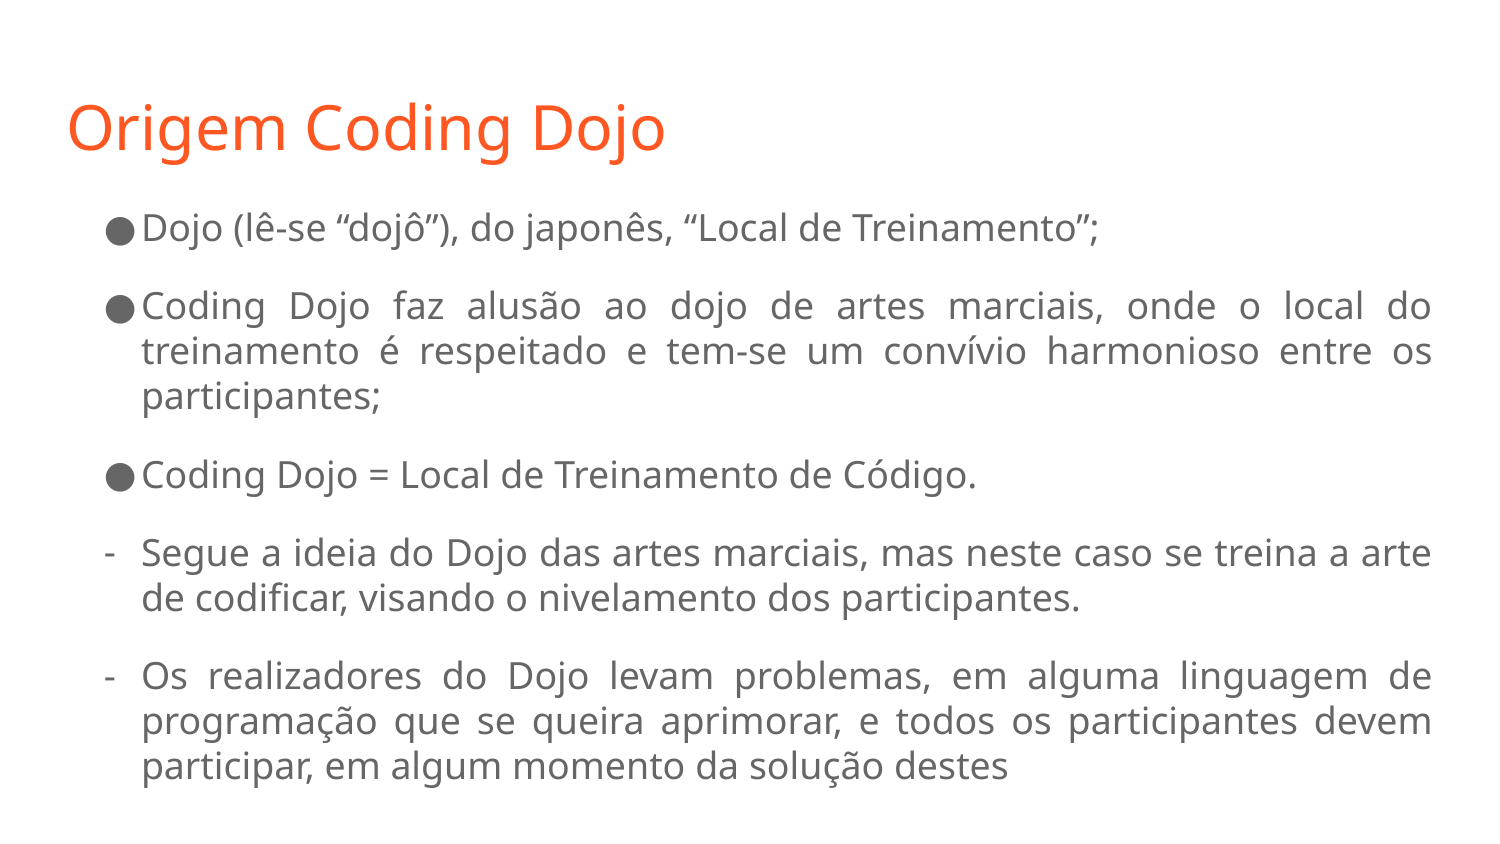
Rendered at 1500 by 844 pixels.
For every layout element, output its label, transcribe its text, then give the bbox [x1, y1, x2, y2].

title Origem Coding Dojo [51, 72, 1449, 167]
list Dojo (lê-se “dojô”), do japonês, “Local de Treinamento”; Coding Dojo faz alusão ao dojo de artes marciais, onde o local do treinamento é respeitado e tem-se um convívio harmonioso entre os participantes; Coding Dojo = Local de Treinamento de Código. Segue a ideia do Dojo das artes marciais, mas neste caso se treina a arte de codificar, visando o nivelamento dos participantes. Os realizadores do Dojo levam problemas, em alguma linguagem de programação que se queira aprimorar, e todos os participantes devem participar, em algum momento da solução destes [51, 189, 1449, 750]
